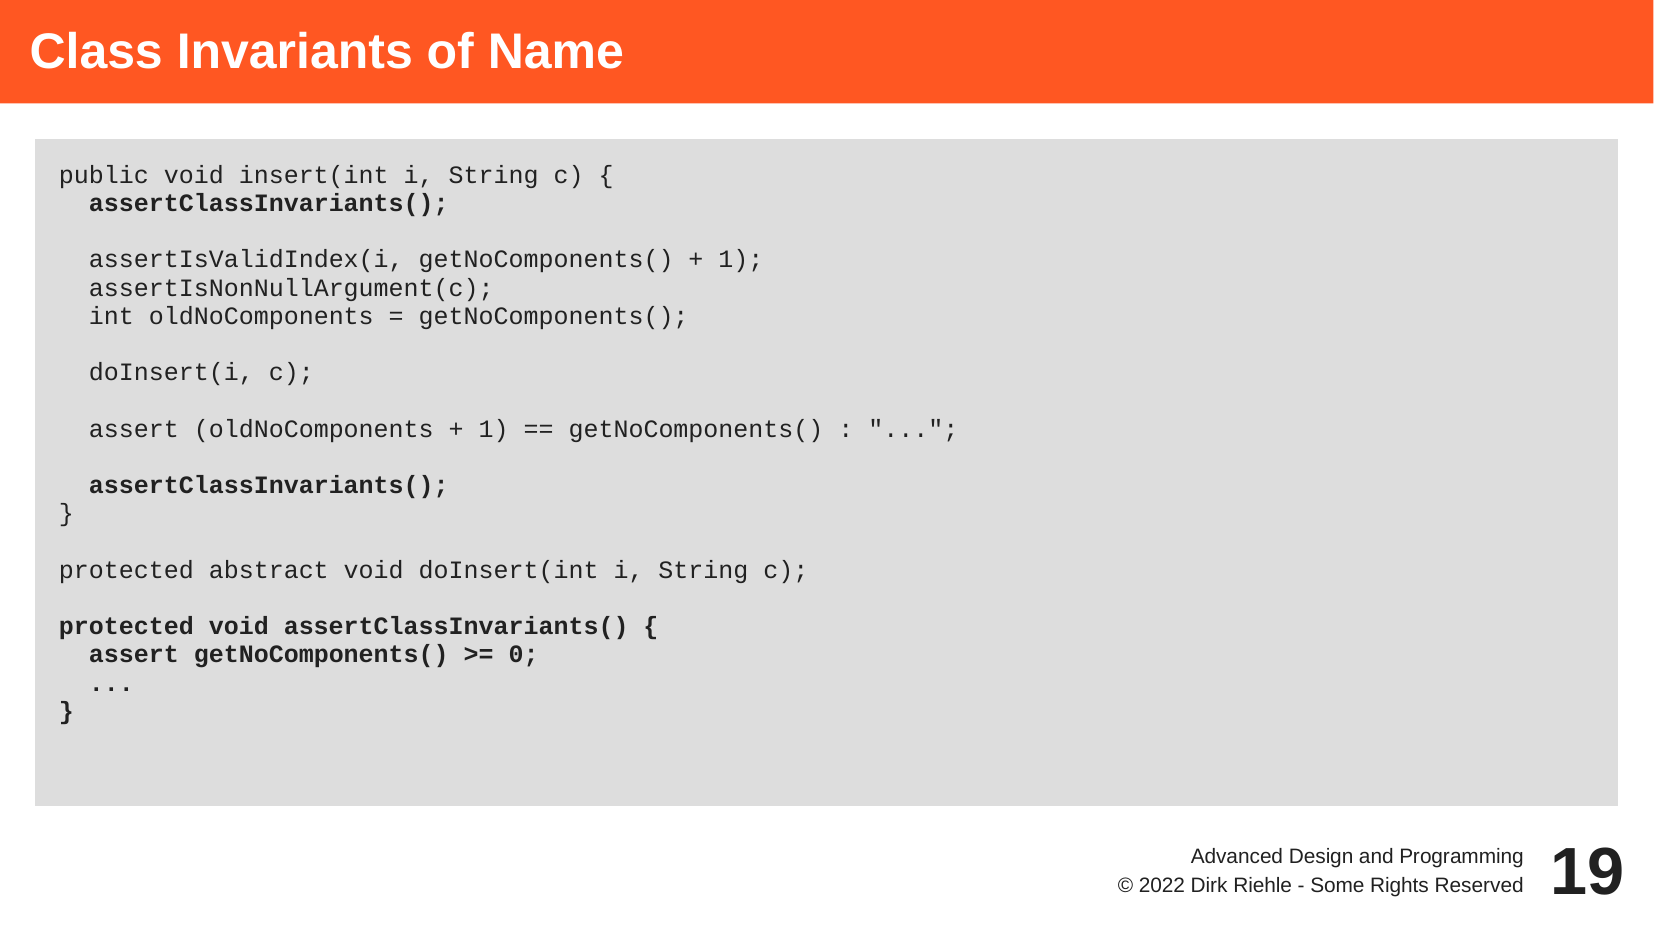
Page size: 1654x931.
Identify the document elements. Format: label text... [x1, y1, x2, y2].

title Class Invariants of Name [0, 0, 1654, 104]
list public void insert(int i, String c) { assertClassInvariants(); assertIsValidIndex(i, getNoComponents() + 1); assertIsNonNullArgument(c); int oldNoComponents = getNoComponents(); doInsert(i, c); assert (oldNoComponents + 1) == getNoComponents() : "..."; assertClassInvariants(); } protected abstract void doInsert(int i, String c); protected void assertClassInvariants() { assert getNoComponents() >= 0; ... } [29, 132, 1625, 813]
